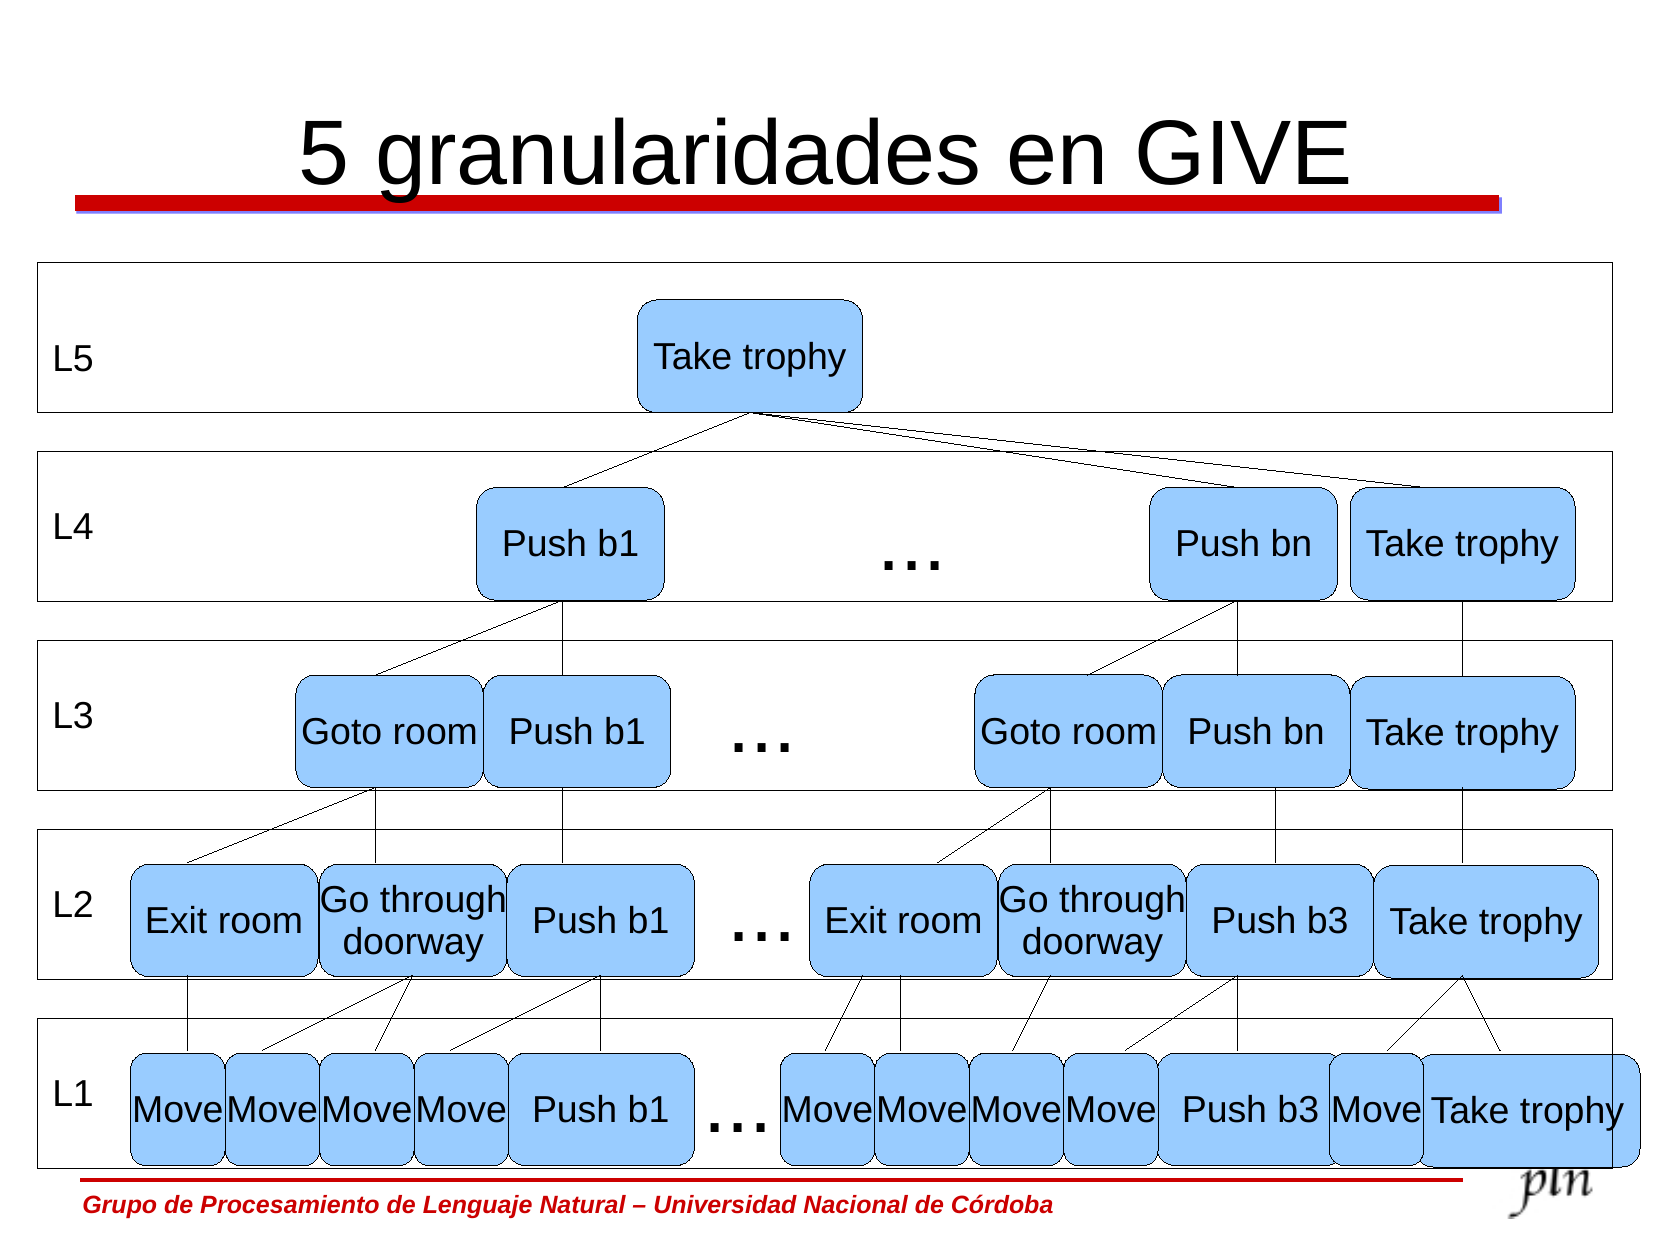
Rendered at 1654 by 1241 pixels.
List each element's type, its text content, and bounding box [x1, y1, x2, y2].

title 5 granularidades en GIVE [82, 49, 1571, 257]
text_box L1 [37, 1018, 1613, 1169]
text_box Move [1063, 1053, 1159, 1166]
text_box Move [225, 1053, 320, 1166]
text_box Move [414, 1053, 509, 1166]
text_box Move [969, 1053, 1064, 1166]
text_box Take trophy [1613, 1054, 1641, 1168]
picture [1477, 1162, 1635, 1219]
text_box L4 [37, 451, 1613, 602]
text_box L5 [37, 262, 1613, 413]
text_box L3 [37, 640, 1613, 791]
text_box Move [319, 1053, 414, 1166]
text_box L2 [37, 829, 1613, 980]
text_box Move [874, 1053, 969, 1166]
text_box Move [1329, 1053, 1424, 1166]
text_box Move [780, 1053, 875, 1166]
